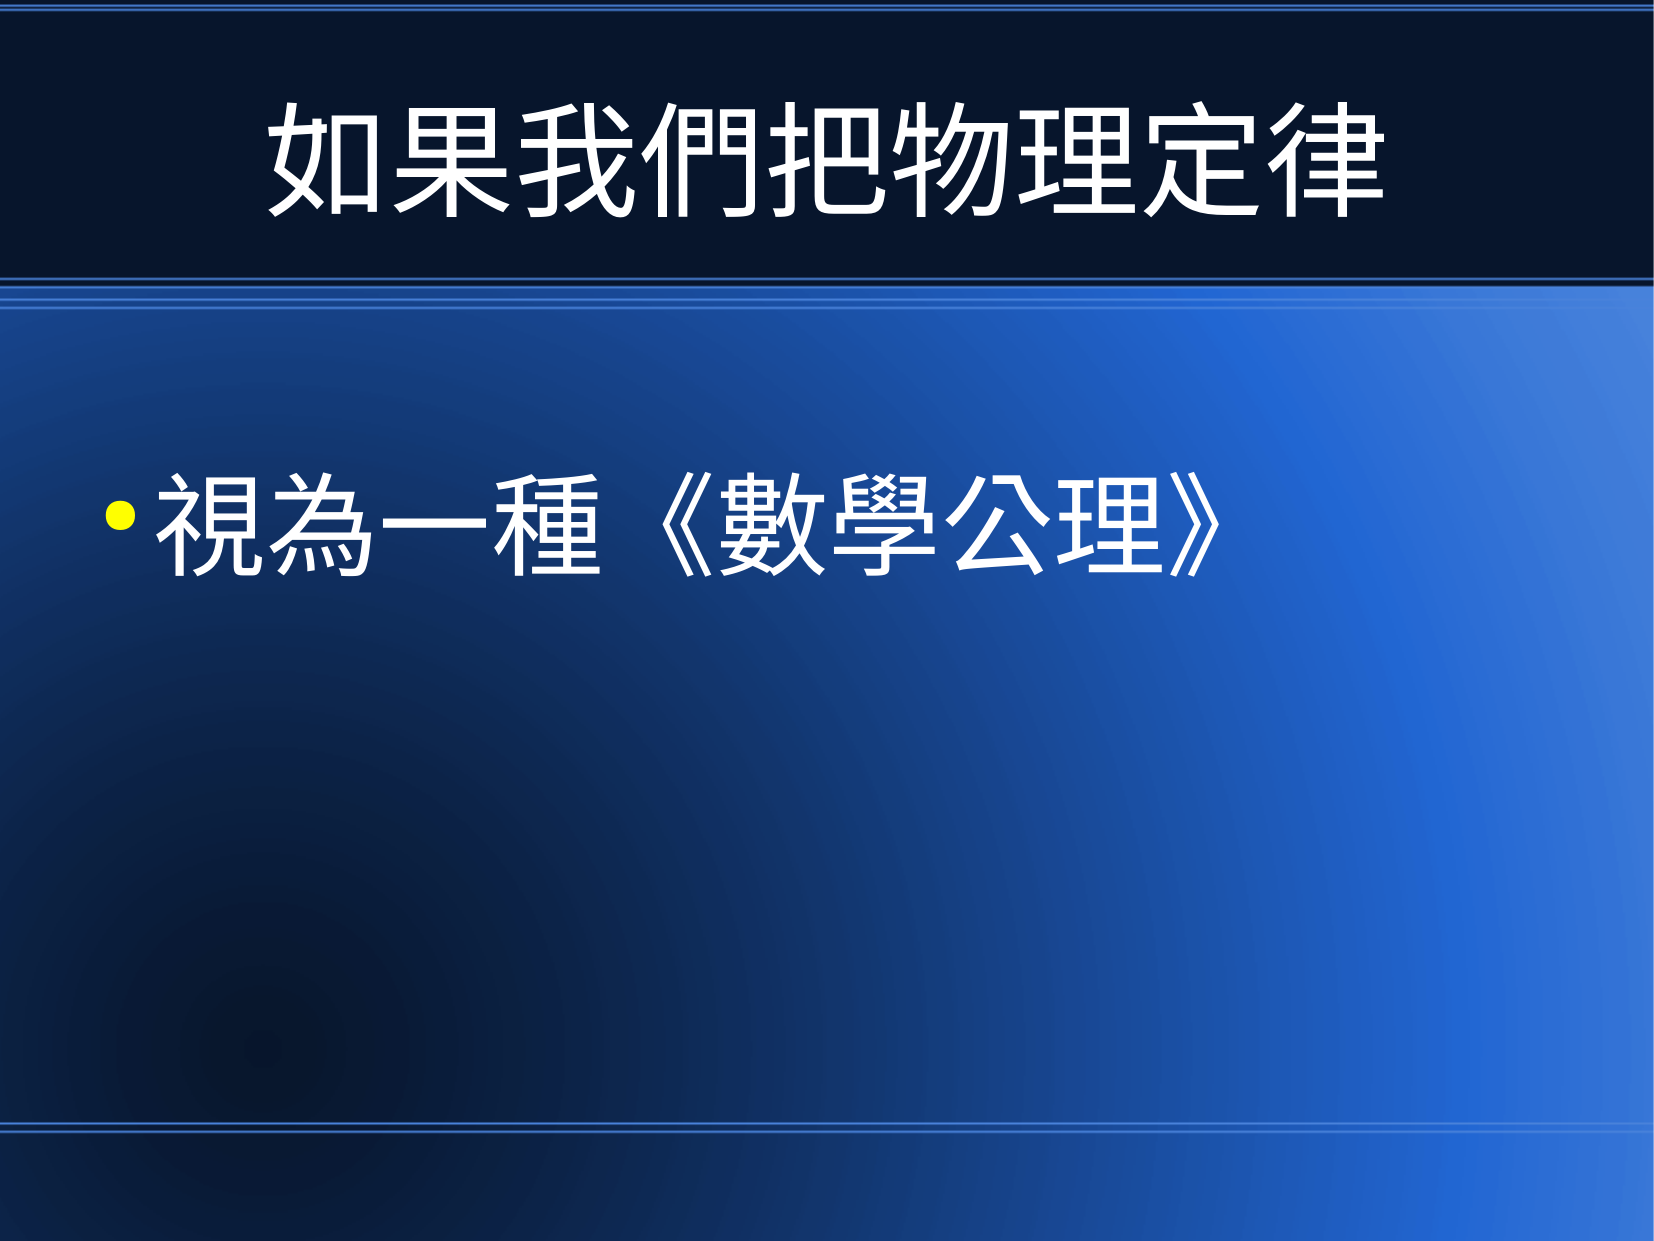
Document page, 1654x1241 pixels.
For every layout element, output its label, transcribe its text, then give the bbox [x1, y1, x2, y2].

picture [0, 0, 1654, 1241]
list 視為一種《數學公理》 [82, 355, 1571, 1241]
title 如果我們把物理定律 [82, 49, 1571, 257]
